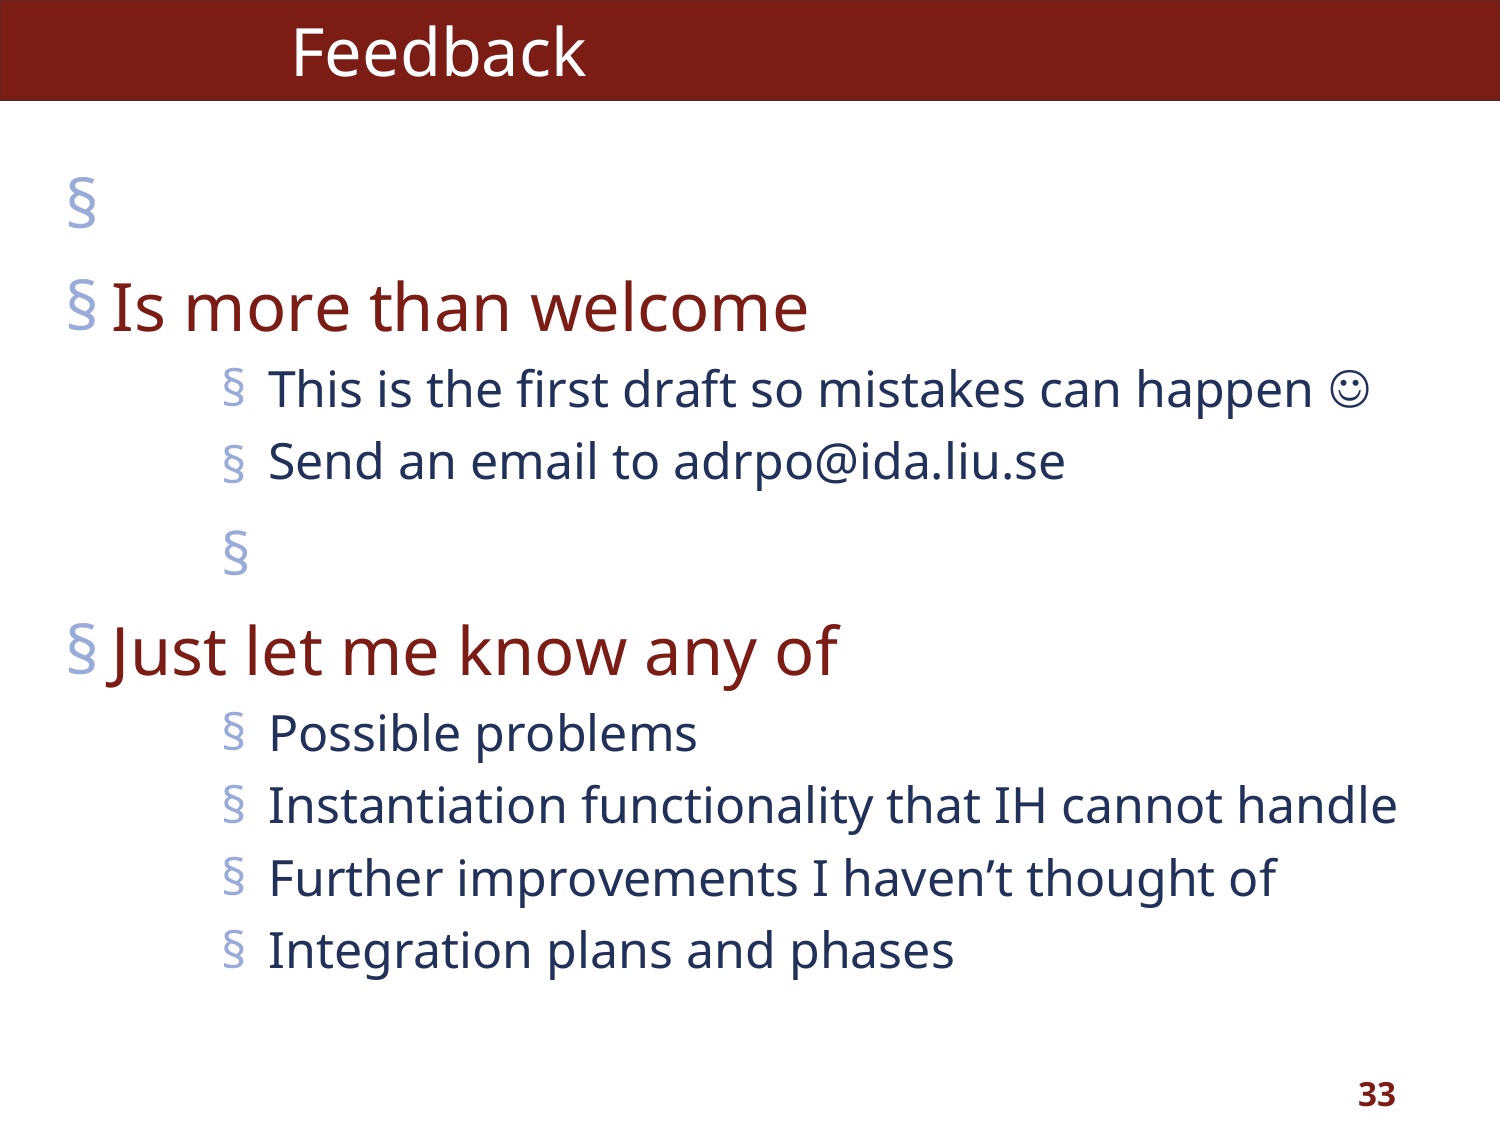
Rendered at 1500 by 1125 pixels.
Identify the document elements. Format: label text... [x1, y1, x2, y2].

text_box 33 [1342, 1065, 1493, 1116]
list Is more than welcome This is the first draft so mistakes can happen  Send an email to adrpo@ida.liu.se Just let me know any of Possible problems Instantiation functionality that IH cannot handle Further improvements I haven’t thought of Integration plans and phases [50, 149, 1451, 1075]
title Feedback [275, 0, 1500, 100]
